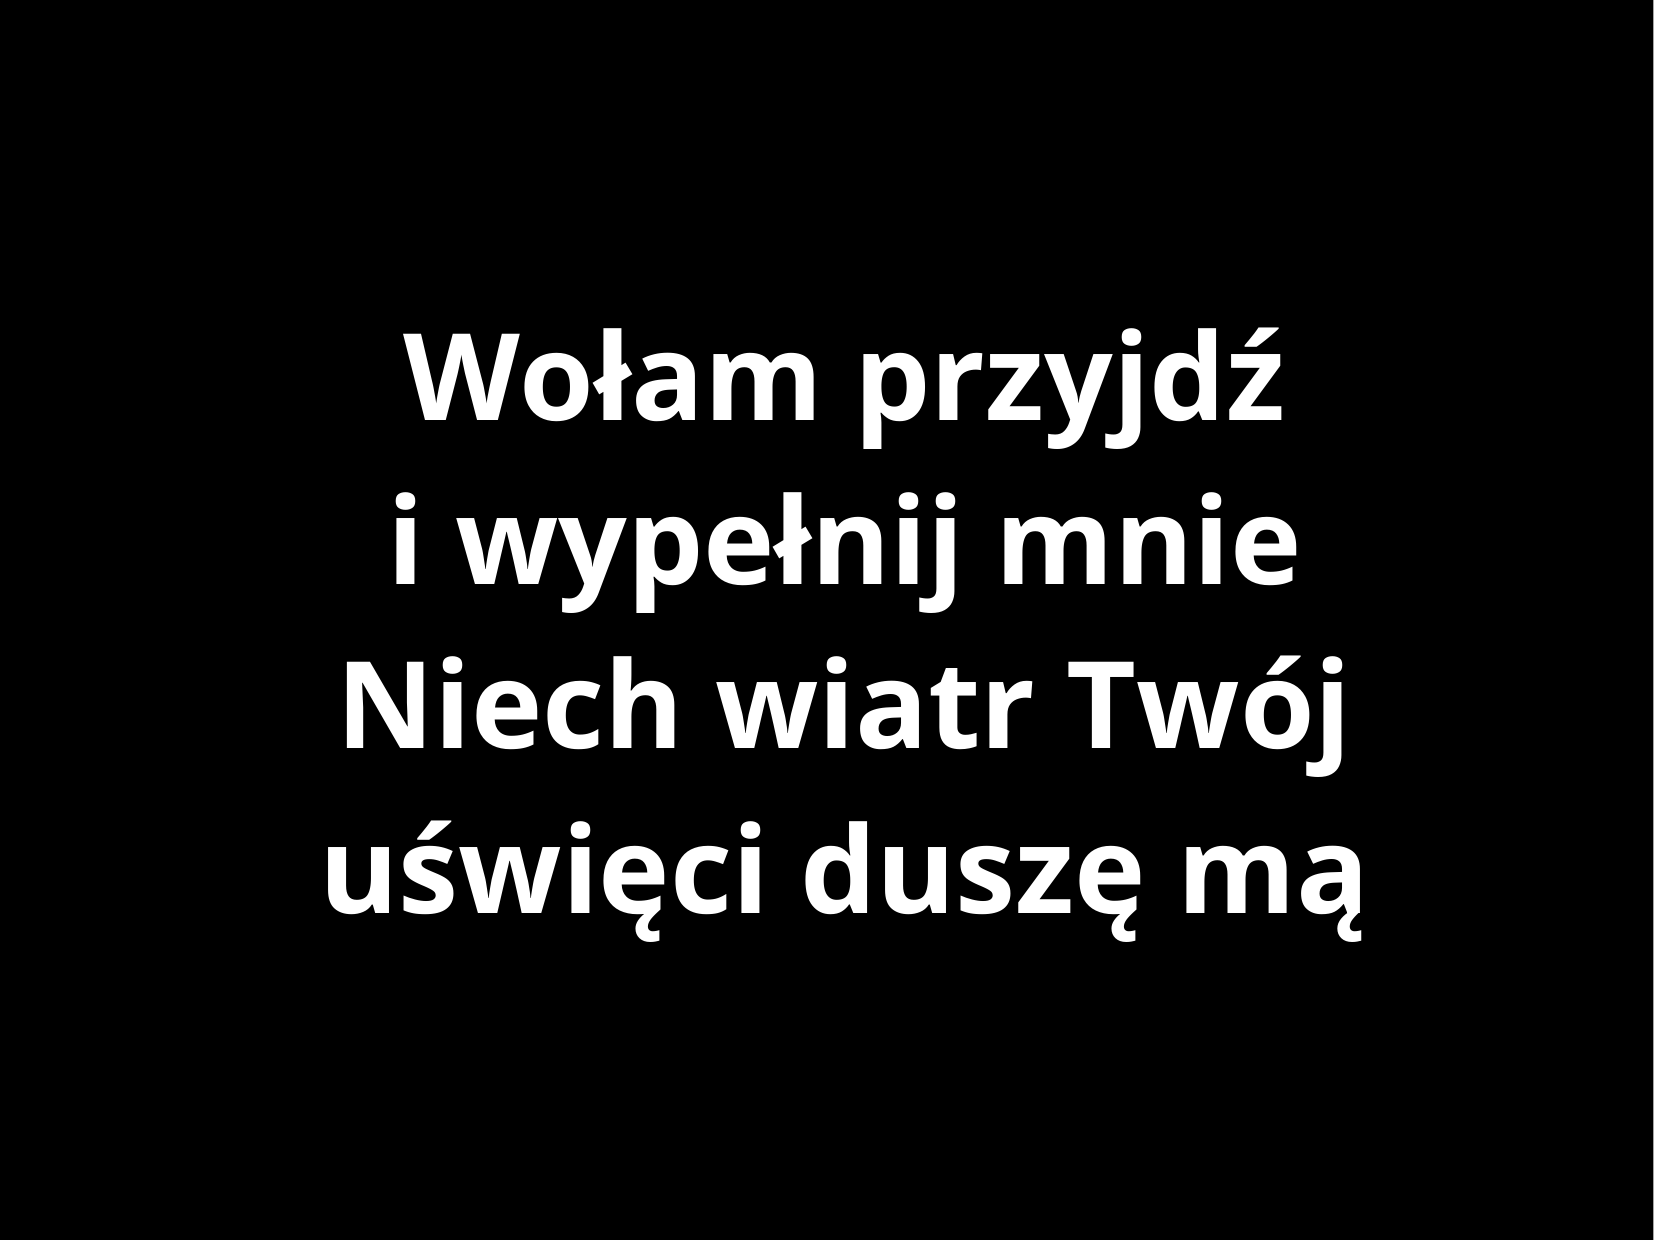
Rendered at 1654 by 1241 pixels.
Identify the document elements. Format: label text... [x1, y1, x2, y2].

subtitle Wołam przyjdź i wypełnij mnie Niech wiatr Twój uświęci duszę mą [0, 0, 1654, 1241]
